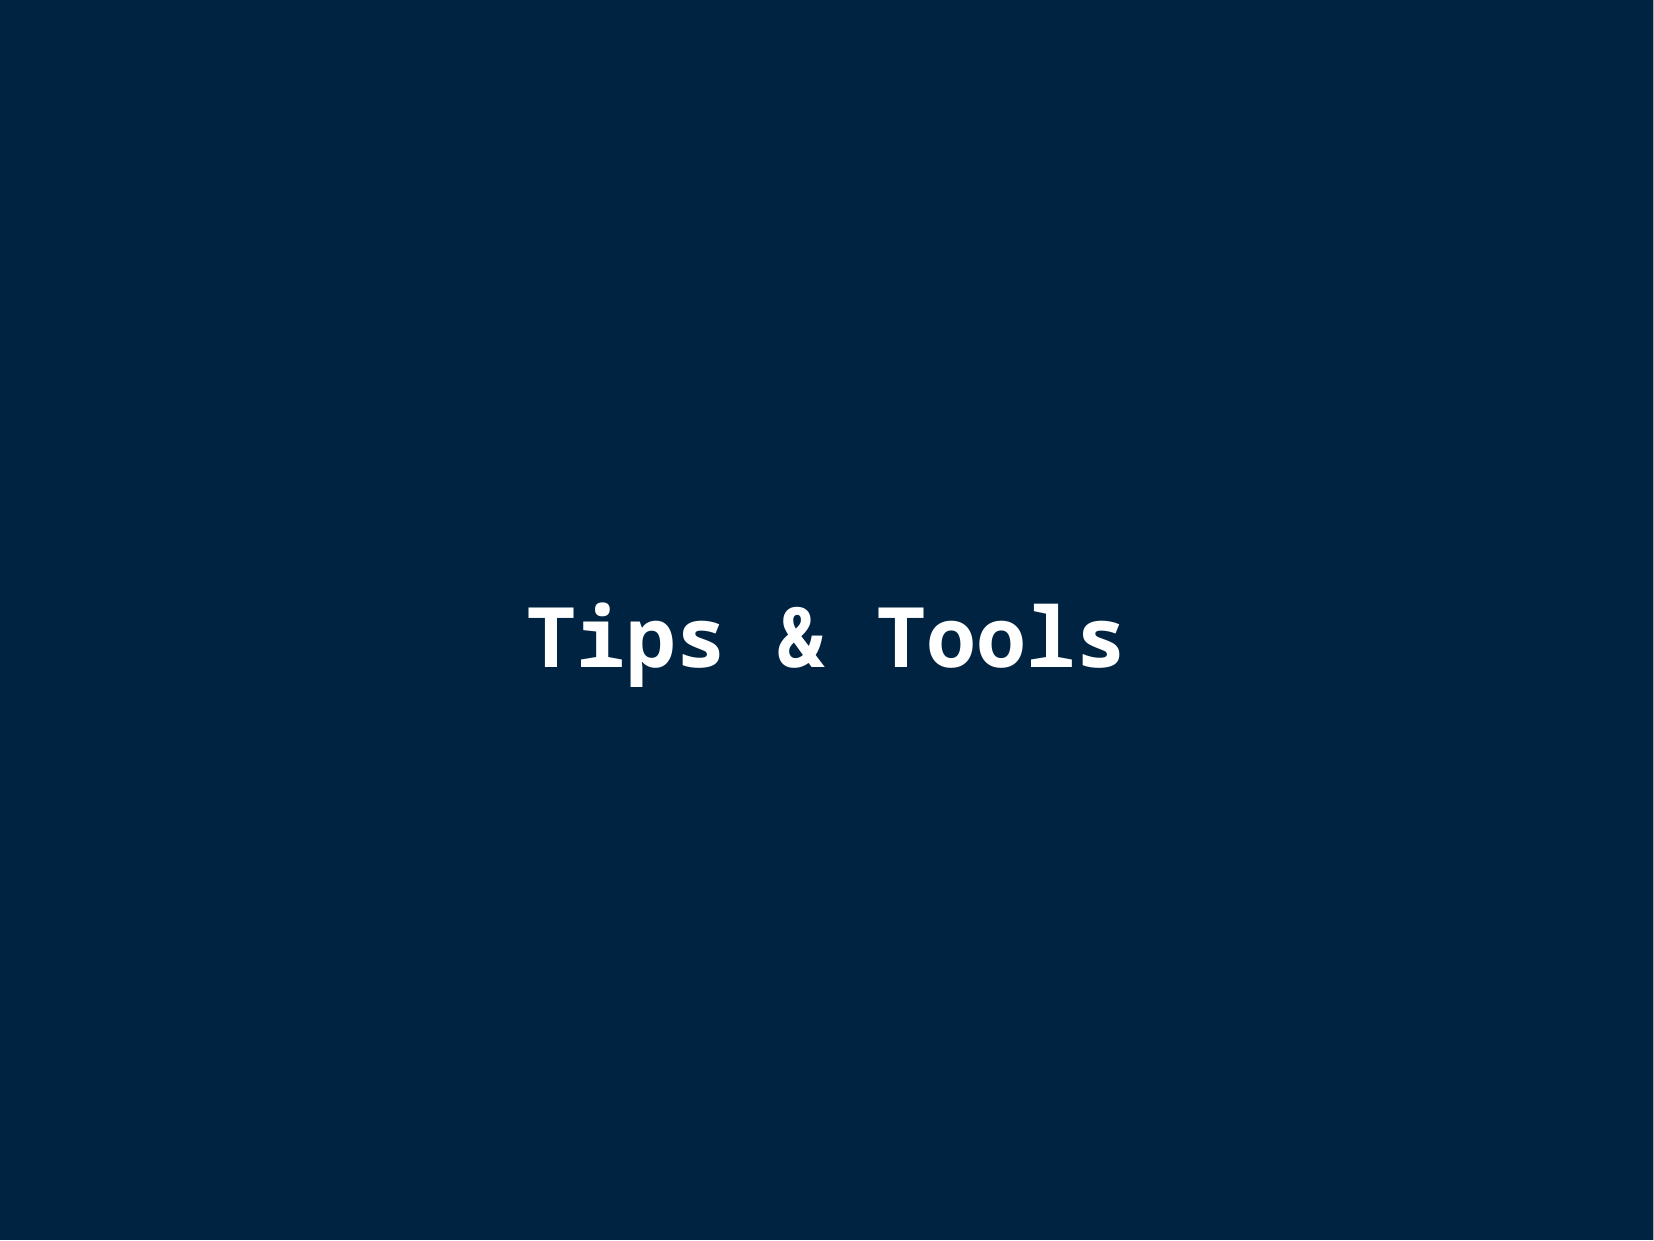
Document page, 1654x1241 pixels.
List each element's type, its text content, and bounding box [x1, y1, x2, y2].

text_box Tips & Tools [228, 571, 1426, 670]
